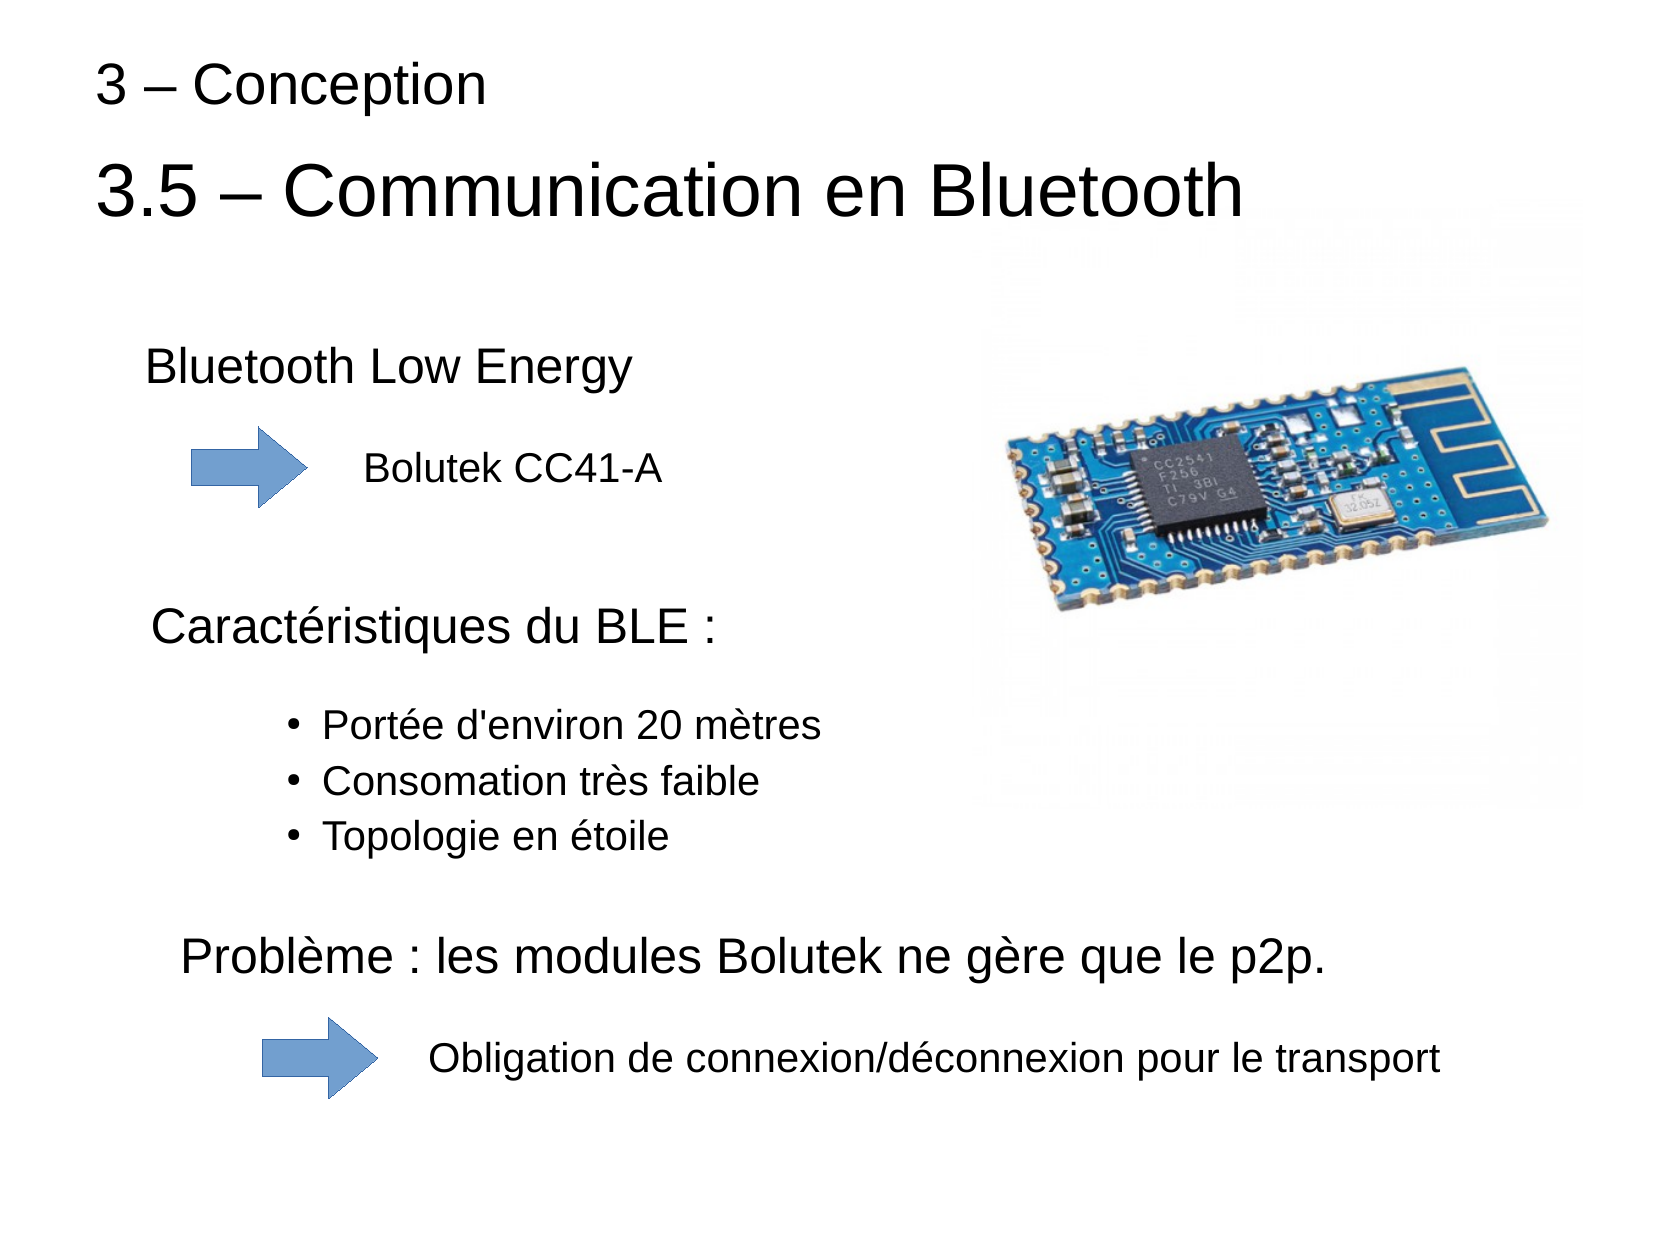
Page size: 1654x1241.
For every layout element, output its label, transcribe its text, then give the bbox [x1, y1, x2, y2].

title 3 – Conception [95, 38, 1584, 131]
text_box Portée d'environ 20 mètres Consomation très faible Topologie en étoile [271, 685, 837, 858]
text_box Bluetooth Low Energy [129, 331, 649, 402]
text_box [262, 1017, 378, 1099]
picture [972, 237, 1583, 810]
title 3.5 – Communication en Bluetooth [95, 145, 1584, 237]
text_box Bolutek CC41-A [348, 437, 678, 499]
text_box Obligation de connexion/déconnexion pour le transport [413, 1027, 1456, 1089]
text_box [191, 426, 308, 508]
text_box Caractéristiques du BLE : [135, 590, 733, 662]
text_box Problème : les modules Bolutek ne gère que le p2p. [165, 921, 1343, 992]
